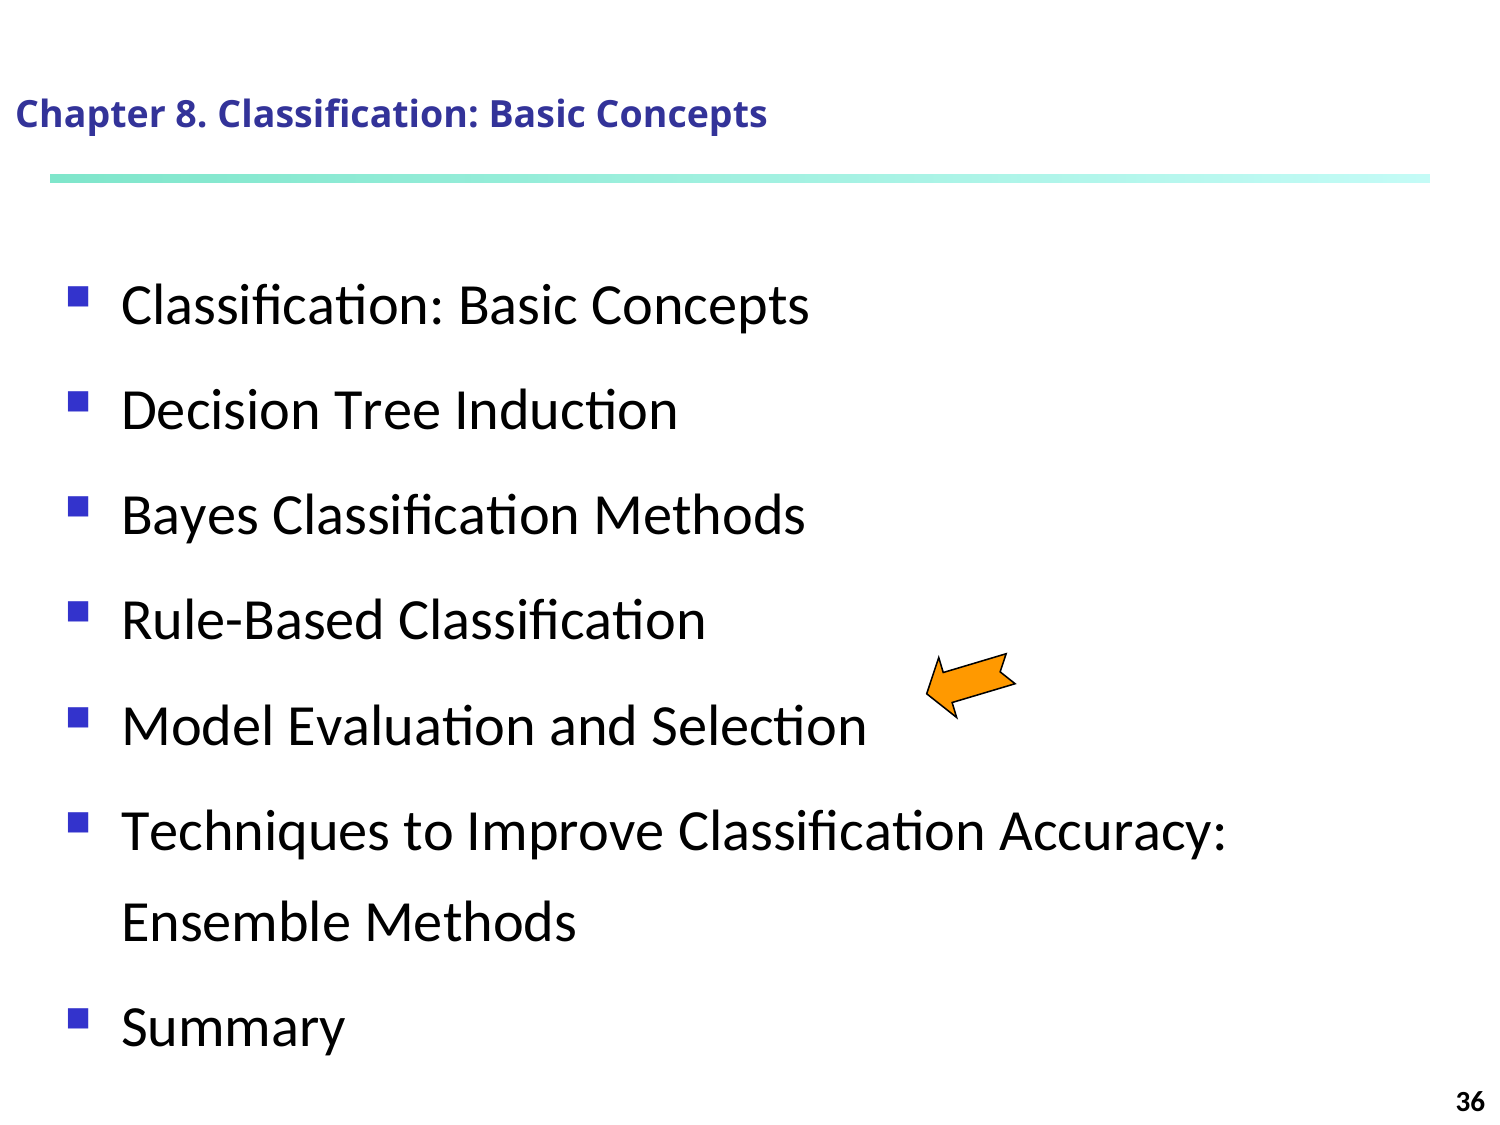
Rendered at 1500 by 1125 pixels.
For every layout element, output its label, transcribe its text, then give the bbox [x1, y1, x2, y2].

text_box <number> [1187, 1062, 1500, 1125]
text_box [926, 653, 1016, 718]
list Classification: Basic Concepts Decision Tree Induction Bayes Classification Methods Rule-Based Classification Model Evaluation and Selection Techniques to Improve Classification Accuracy: Ensemble Methods Summary [49, 237, 1425, 1075]
title Chapter 8. Classification: Basic Concepts [0, 62, 1500, 163]
